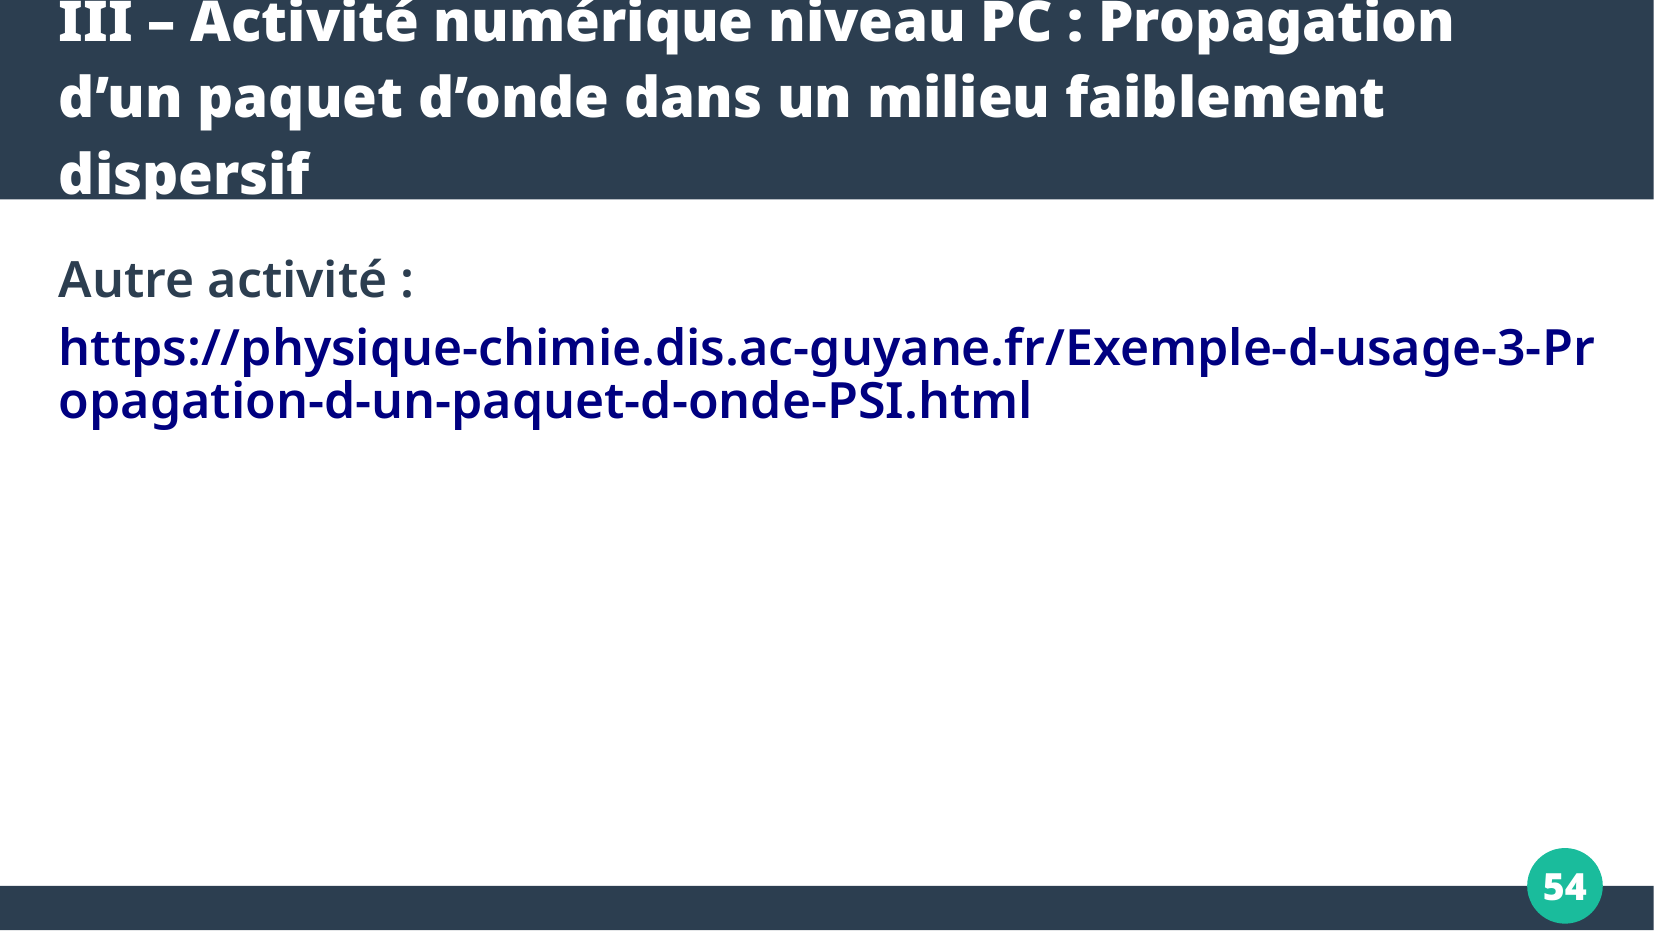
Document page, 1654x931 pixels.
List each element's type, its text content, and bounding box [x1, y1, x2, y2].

list Autre activité :https://physique-chimie.dis.ac-guyane.fr/Exemple-d-usage-3-Propagation-d-un-paquet-d-onde-PSI.html [59, 243, 1595, 864]
title III – Activité numérique niveau PC : Propagation d’un paquet d’onde dans un milieu faiblement dispersif [59, 37, 1595, 155]
